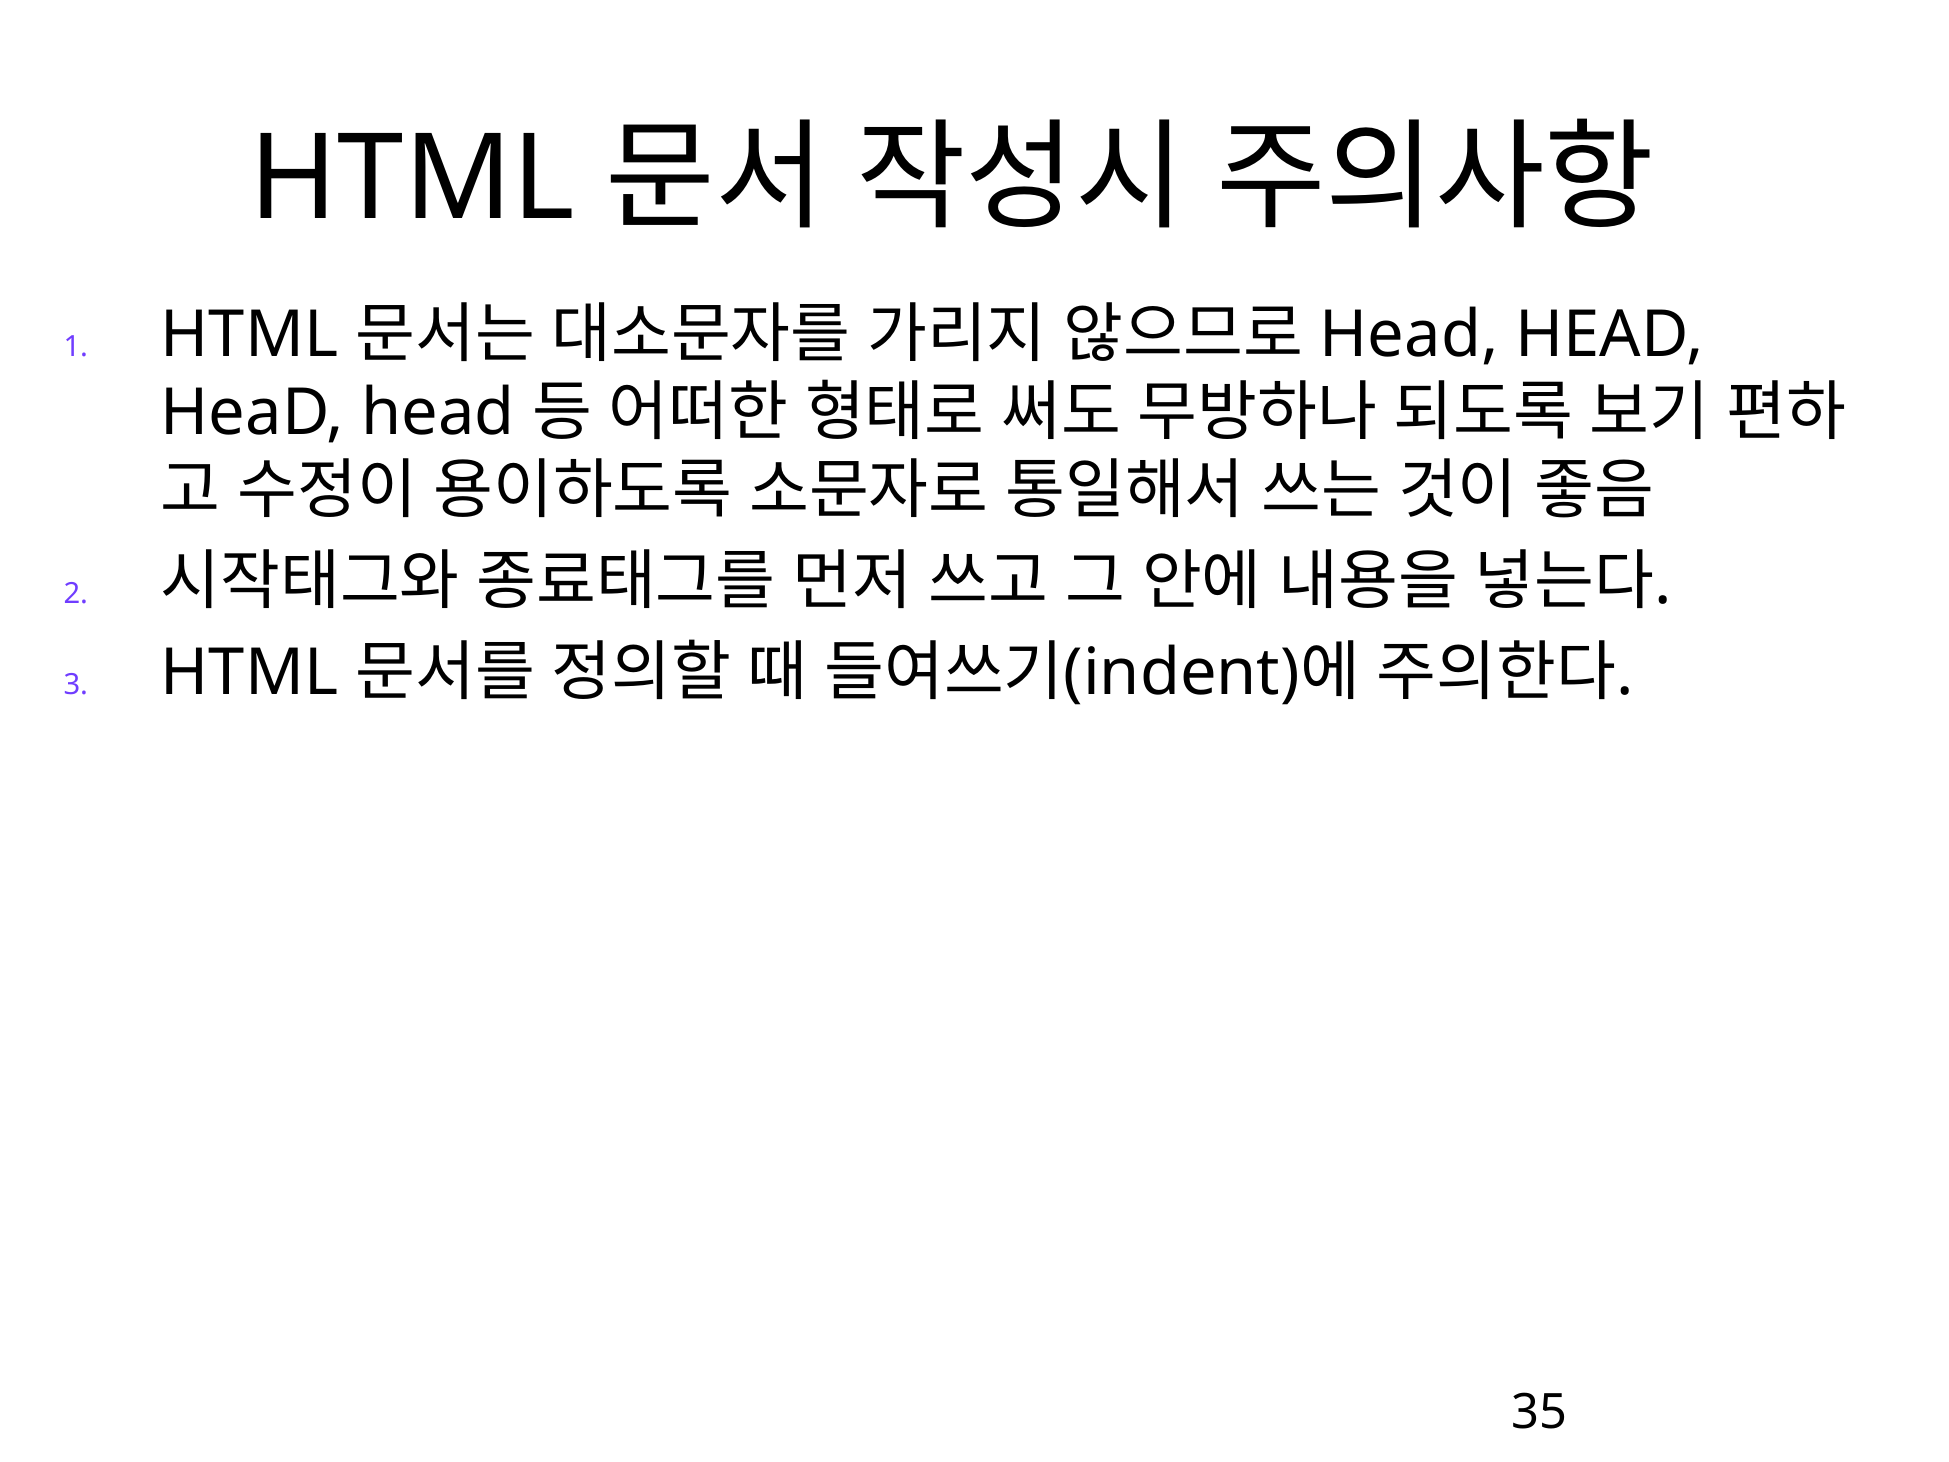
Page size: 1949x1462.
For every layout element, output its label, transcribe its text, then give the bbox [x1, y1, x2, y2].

slide_number <숫자> [1496, 1372, 1899, 1462]
list HTML 문서는 대소문자를 가리지 않으므로 Head, HEAD, HeaD, head 등 어떠한 형태로 써도 무방하나 되도록 보기 편하고 수정이 용이하도록 소문자로 통일해서 쓰는 것이 좋음 시작태그와 종료태그를 먼저 쓰고 그 안에 내용을 넣는다. HTML 문서를 정의할 때 들여쓰기(indent)에 주의한다. [48, 284, 1897, 1343]
title HTML 문서 작성시 주의사항 [156, 92, 1749, 255]
